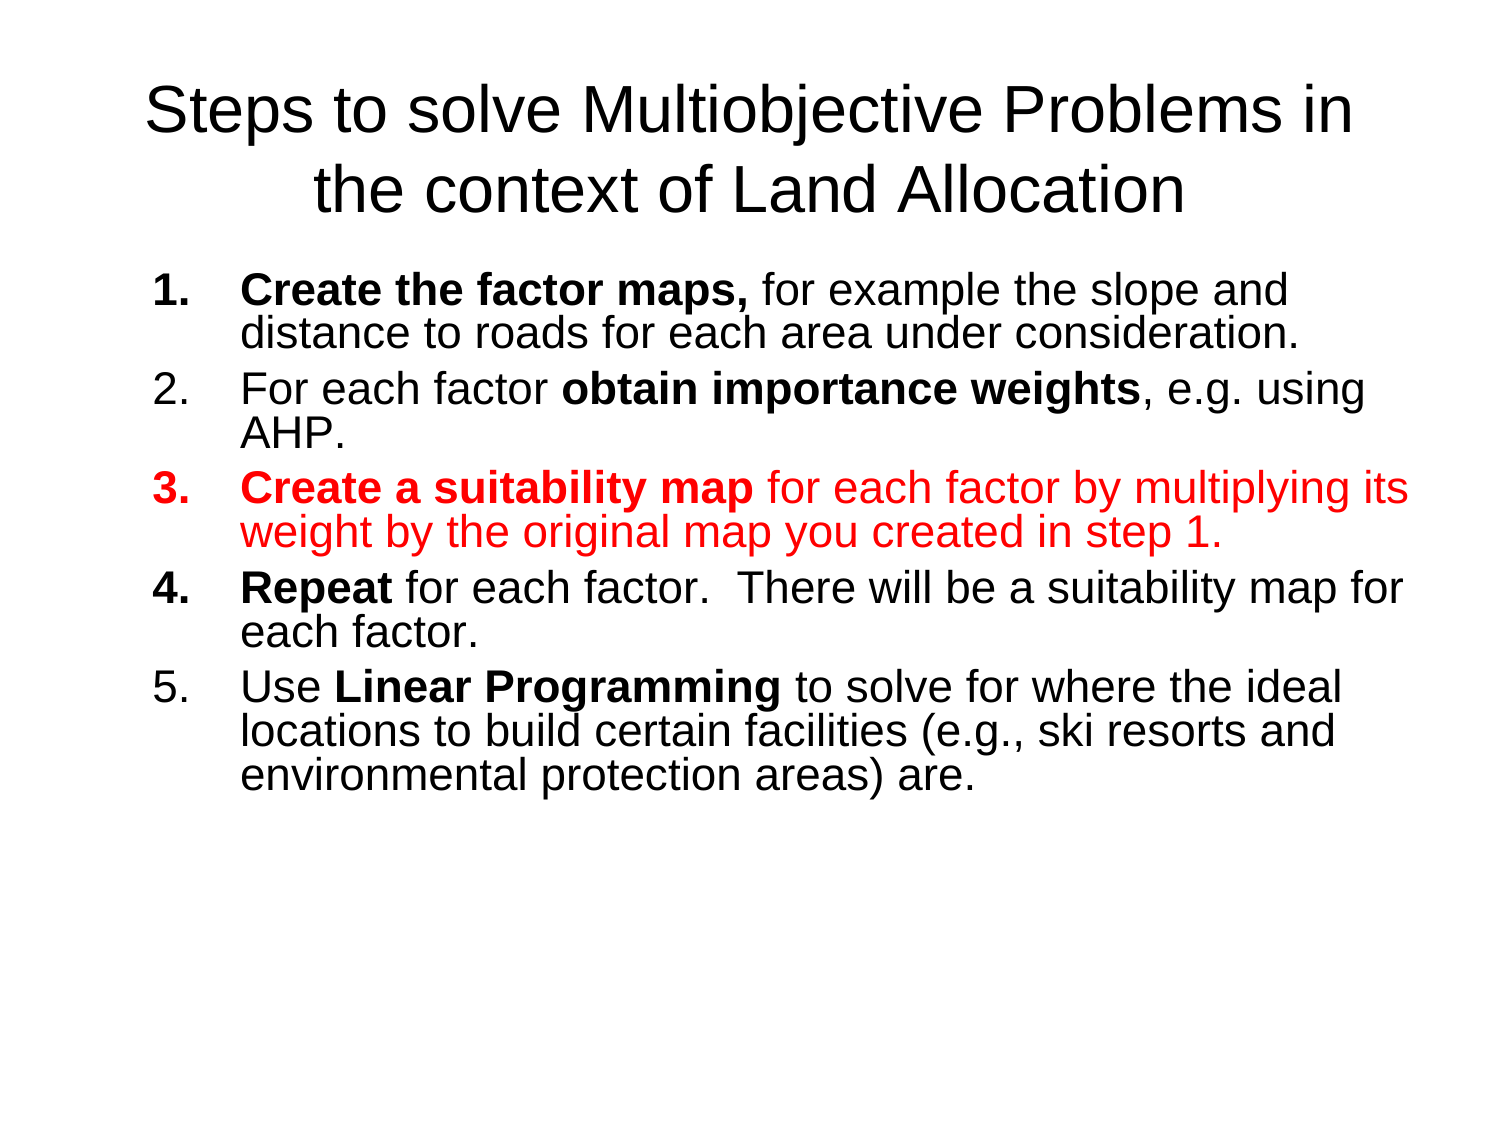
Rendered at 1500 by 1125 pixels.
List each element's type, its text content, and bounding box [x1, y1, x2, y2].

title Steps to solve Multiobjective Problems in the context of Land Allocation [75, 75, 1426, 218]
list Create the factor maps, for example the slope and distance to roads for each area under consideration. For each factor obtain importance weights, e.g. using AHP. Create a suitability map for each factor by multiplying its weight by the original map you created in step 1. Repeat for each factor. There will be a suitability map for each factor. Use Linear Programming to solve for where the ideal locations to build certain facilities (e.g., ski resorts and environmental protection areas) are. [62, 262, 1426, 1063]
